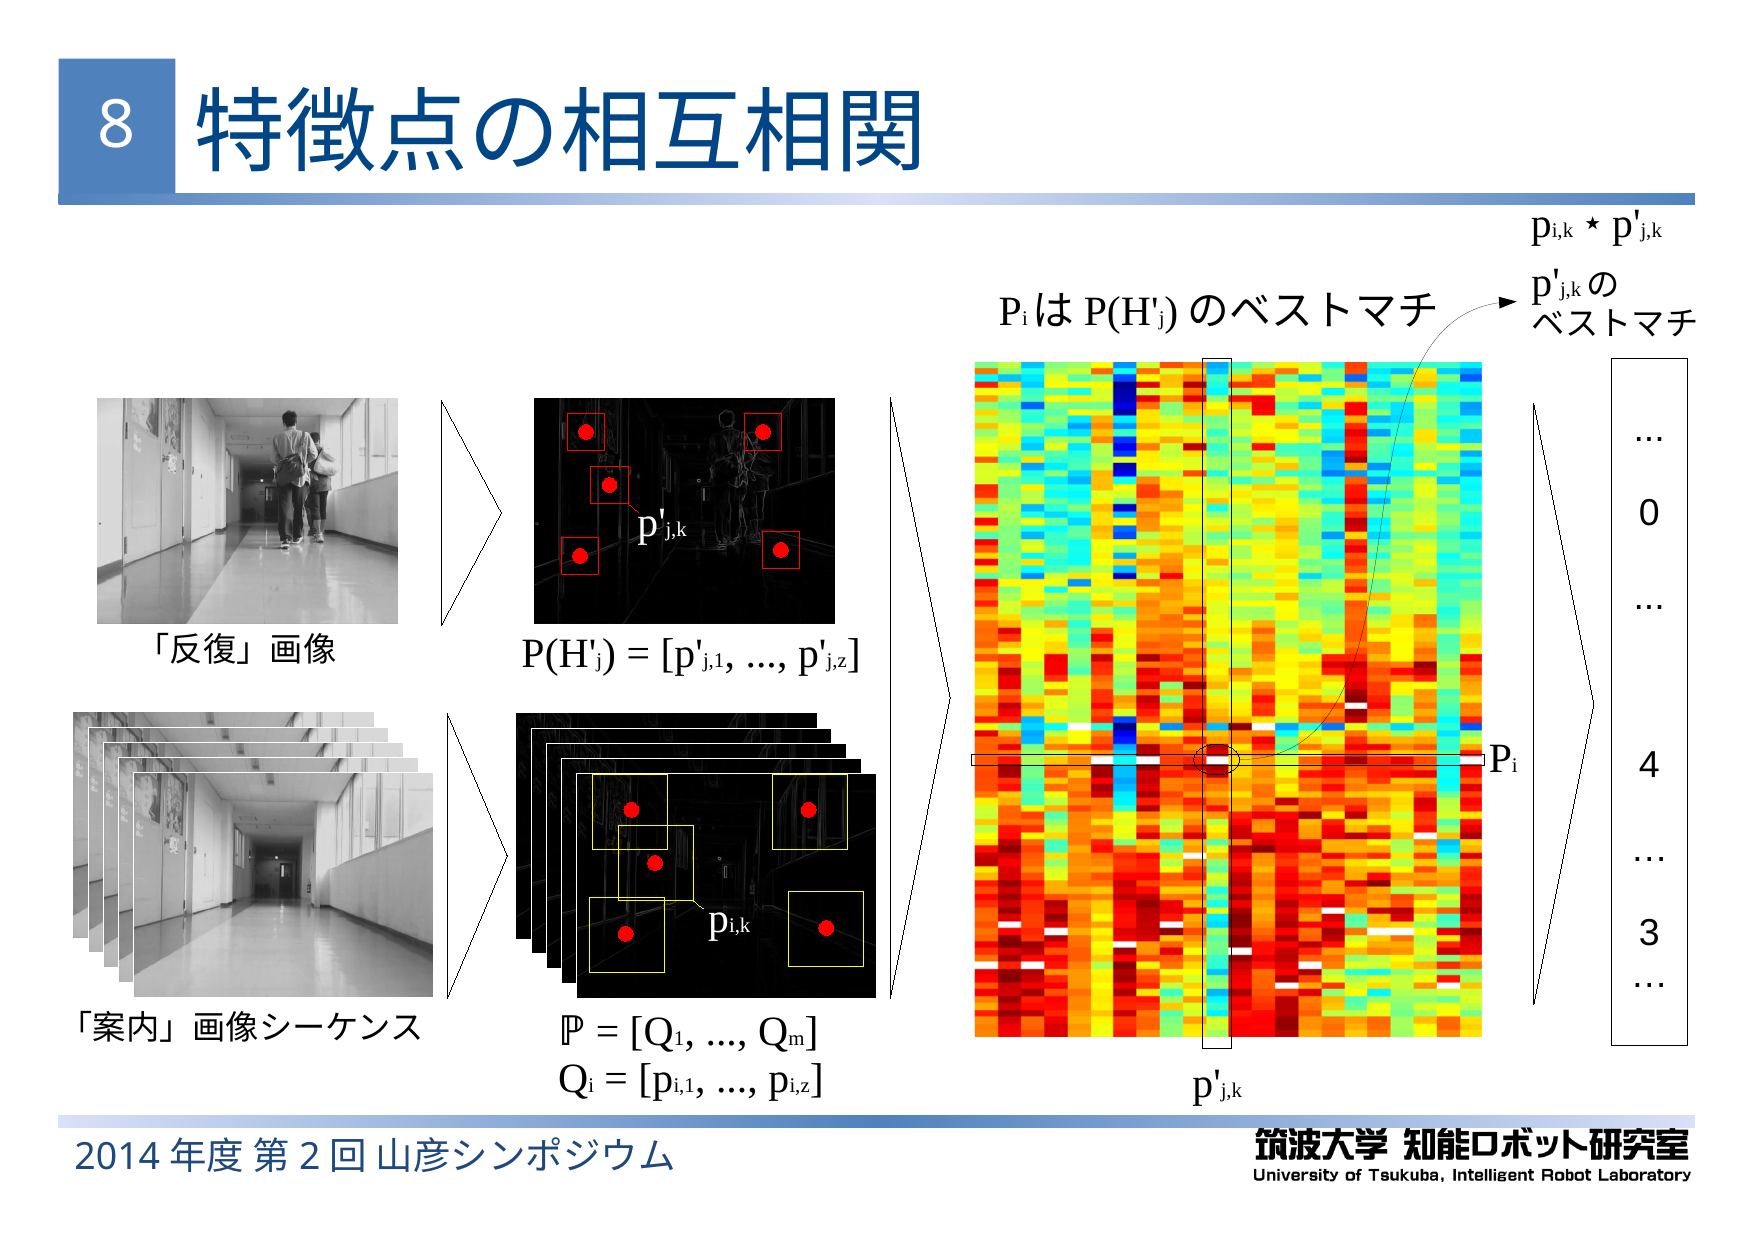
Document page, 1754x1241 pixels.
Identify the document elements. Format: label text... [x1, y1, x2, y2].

picture [534, 398, 835, 623]
text_box pi,k ⭑ p'j,k [1516, 192, 1677, 251]
text_box ... 0 ... 4 … 3 … [1611, 358, 1688, 1046]
text_box [647, 855, 663, 871]
picture [974, 755, 1202, 765]
title 特徴点の相互相関 [193, 61, 1651, 205]
text_box ℙ = [Q1, ..., Qm] Qi = [pi,1, ..., pi,z] [543, 1001, 839, 1109]
picture [974, 361, 1202, 754]
text_box [773, 542, 789, 558]
text_box P(H'j) = [p'j,1, ..., p'j,z] [506, 623, 876, 685]
picture [1203, 755, 1231, 765]
picture [1280, 361, 1482, 754]
text_box [578, 424, 594, 440]
text_box PiはP(H'j)のベストマチ [984, 279, 1454, 344]
text_box Pi [1473, 727, 1533, 789]
picture [974, 766, 1202, 1037]
picture [1232, 755, 1473, 765]
text_box p'j,kの ベストマチ [1516, 251, 1713, 352]
text_box p'j,k [1177, 1052, 1258, 1115]
picture [1232, 361, 1420, 754]
text_box [602, 477, 618, 493]
text_box 「反復」画像 [122, 623, 352, 677]
picture [1252, 1127, 1691, 1182]
text_box [801, 802, 817, 818]
picture [1462, 404, 1482, 408]
text_box p'j,k [622, 491, 703, 554]
text_box [755, 424, 771, 440]
picture [1203, 361, 1231, 754]
picture [516, 713, 877, 999]
picture [1232, 766, 1482, 1037]
picture [73, 712, 434, 998]
text_box pi,k [693, 887, 774, 949]
text_box [623, 802, 640, 818]
picture [97, 398, 398, 624]
text_box [572, 548, 588, 564]
text_box [618, 926, 634, 942]
text_box 「案内」画像シーケンス [45, 1001, 441, 1055]
text_box [818, 920, 834, 936]
picture [1203, 766, 1231, 1037]
